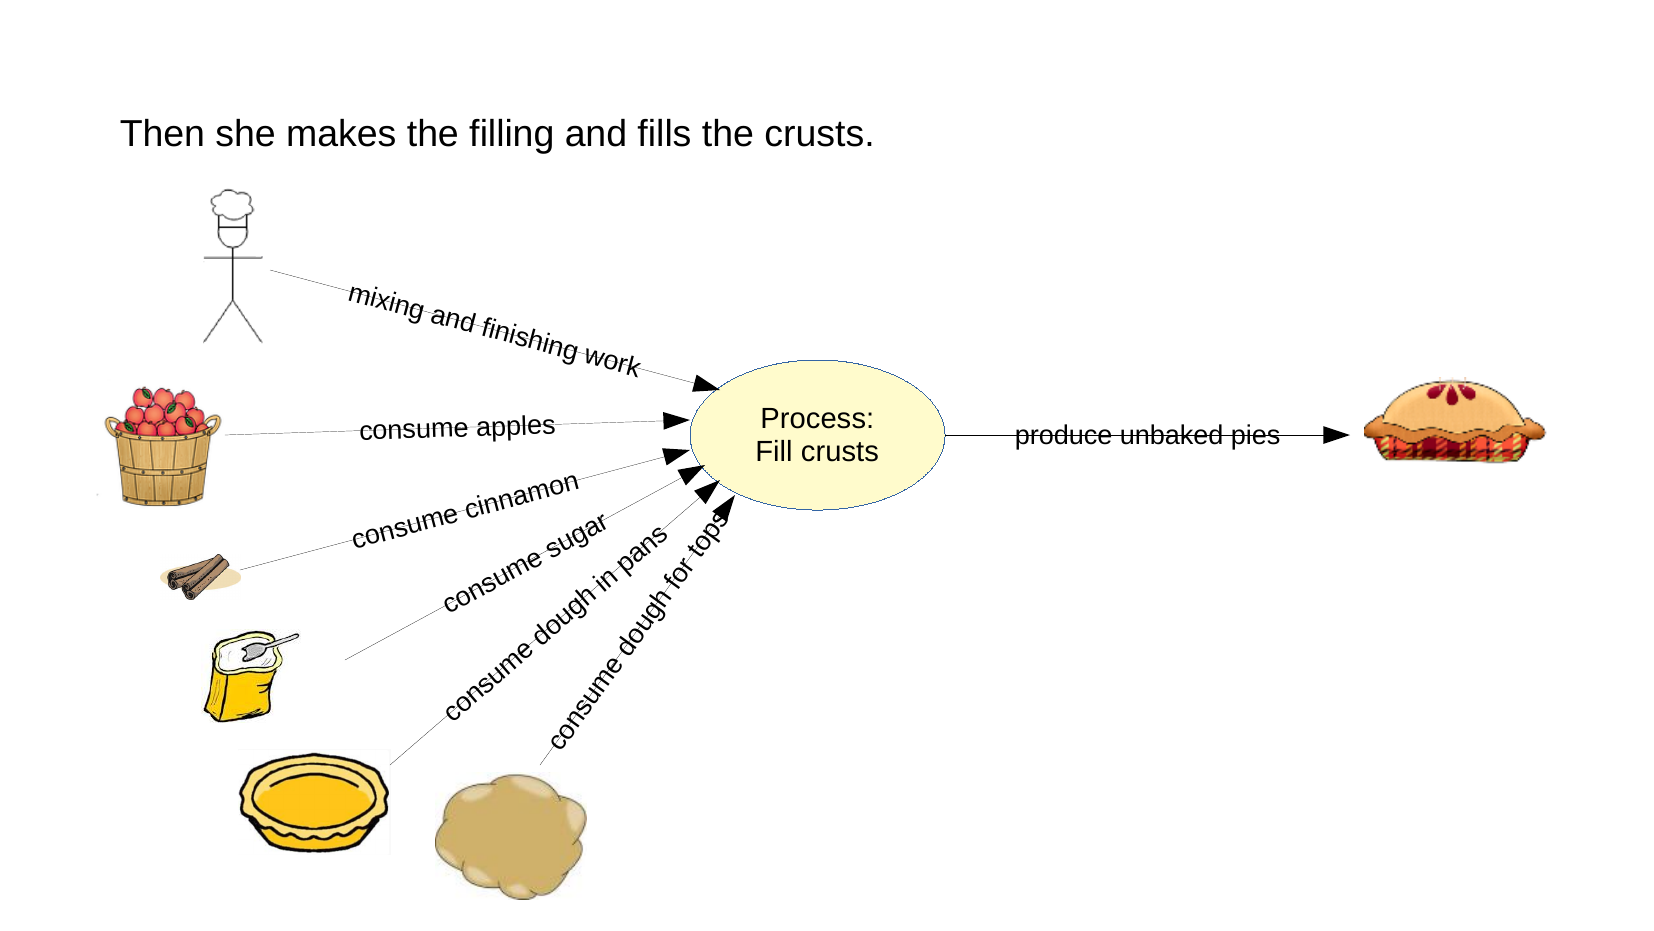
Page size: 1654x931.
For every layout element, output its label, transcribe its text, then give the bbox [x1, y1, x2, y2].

picture [238, 749, 391, 856]
text_box Then she makes the filling and fills the crusts. [105, 105, 1561, 162]
picture [435, 772, 587, 901]
picture [1364, 377, 1548, 466]
text_box Process: Fill crusts [690, 360, 946, 511]
picture [80, 379, 226, 515]
picture [180, 182, 286, 346]
picture [160, 554, 241, 601]
picture [201, 629, 301, 723]
